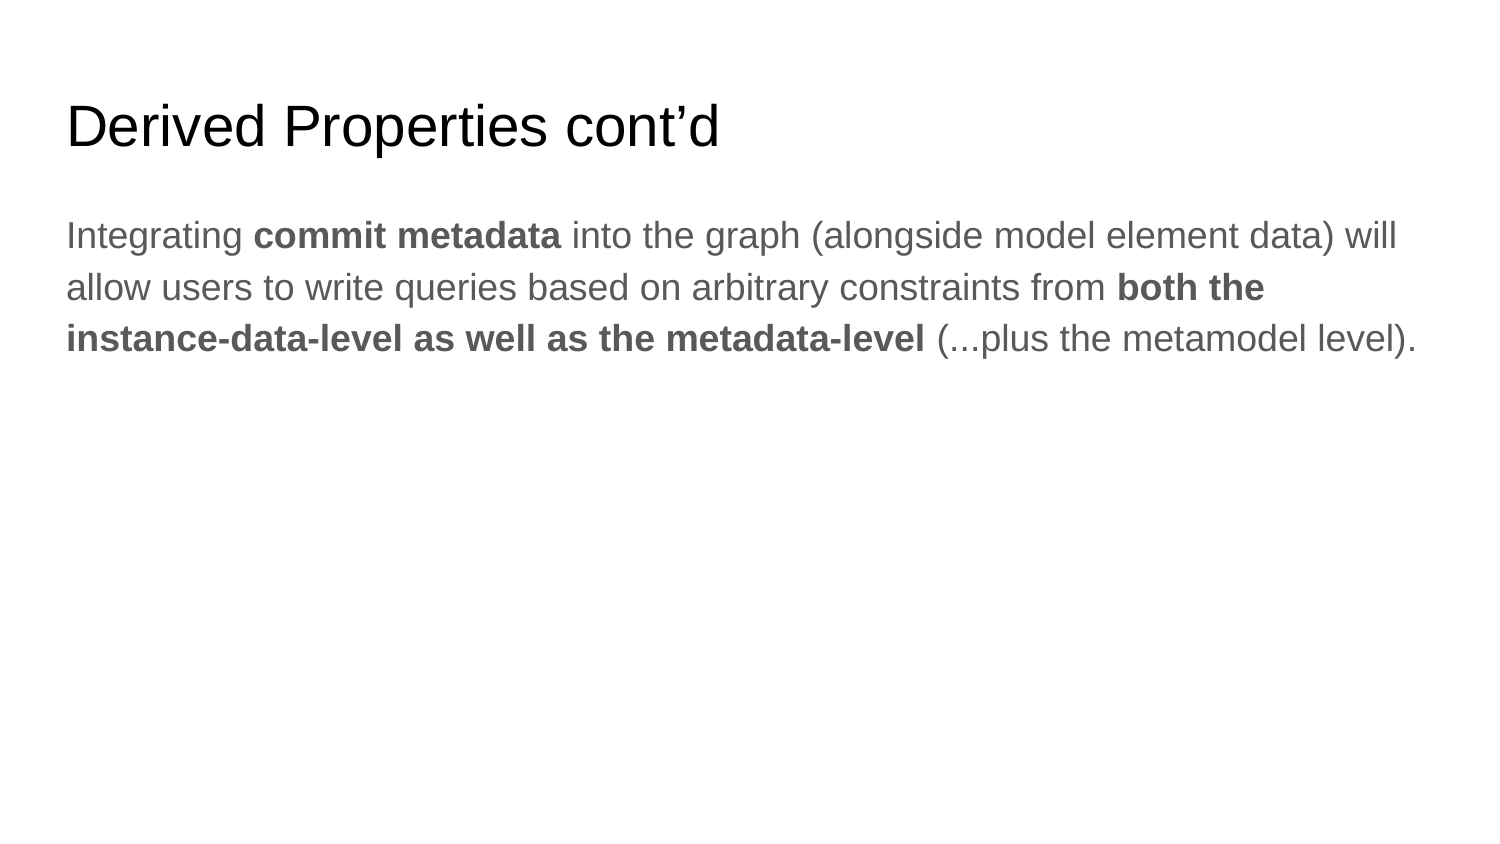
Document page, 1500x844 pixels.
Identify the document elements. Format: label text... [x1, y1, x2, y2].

title Derived Properties cont’d [51, 72, 1449, 167]
list Integrating commit metadata into the graph (alongside model element data) will allow users to write queries based on arbitrary constraints from both the instance-data-level as well as the metadata-level (...plus the metamodel level). [51, 189, 1449, 750]
